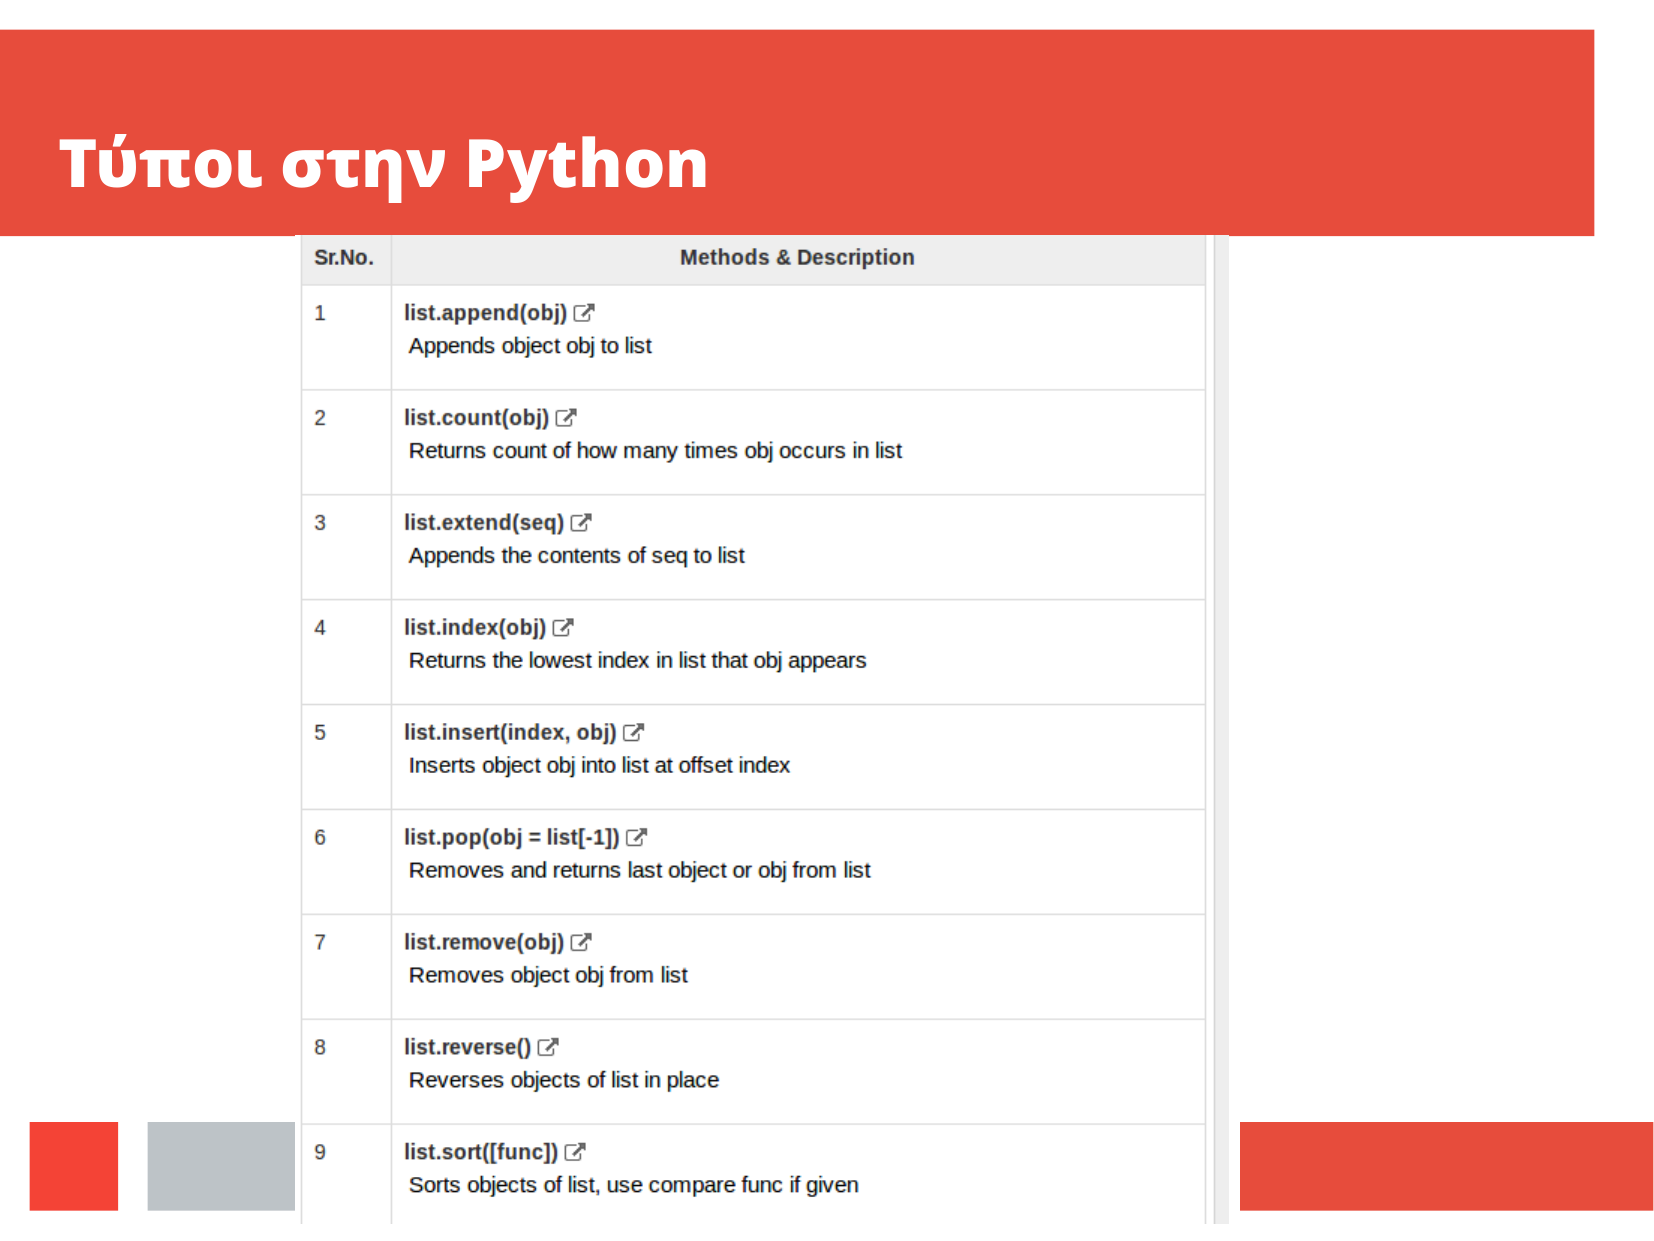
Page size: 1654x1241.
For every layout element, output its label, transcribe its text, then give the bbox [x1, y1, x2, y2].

picture [295, 235, 1229, 1224]
title Τύποι στην Python [59, 59, 1595, 207]
